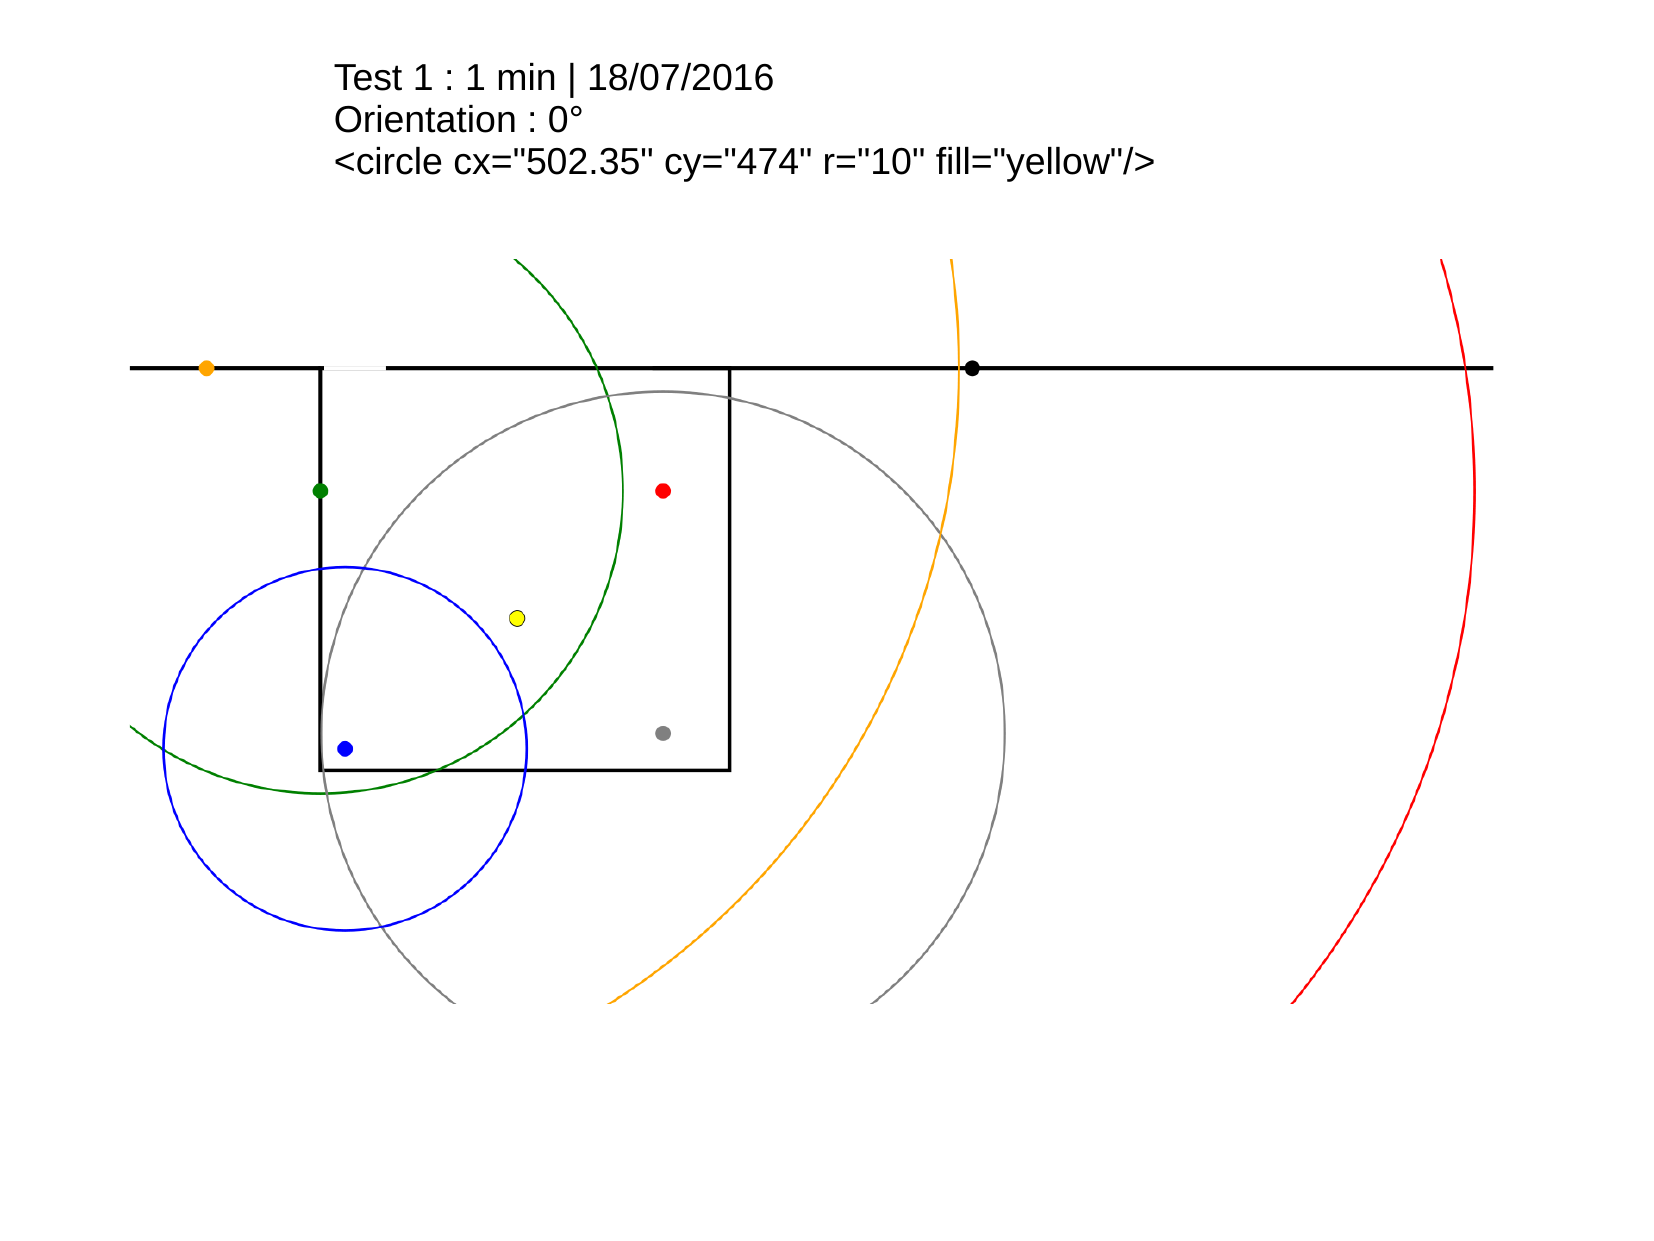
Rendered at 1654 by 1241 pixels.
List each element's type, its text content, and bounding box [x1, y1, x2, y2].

picture [129, 259, 1494, 1004]
text_box Test 1 : 1 min | 18/07/2016 Orientation : 0° <circle cx="502.35" cy="474" r="10" fill="yellow"/> [319, 49, 1180, 191]
